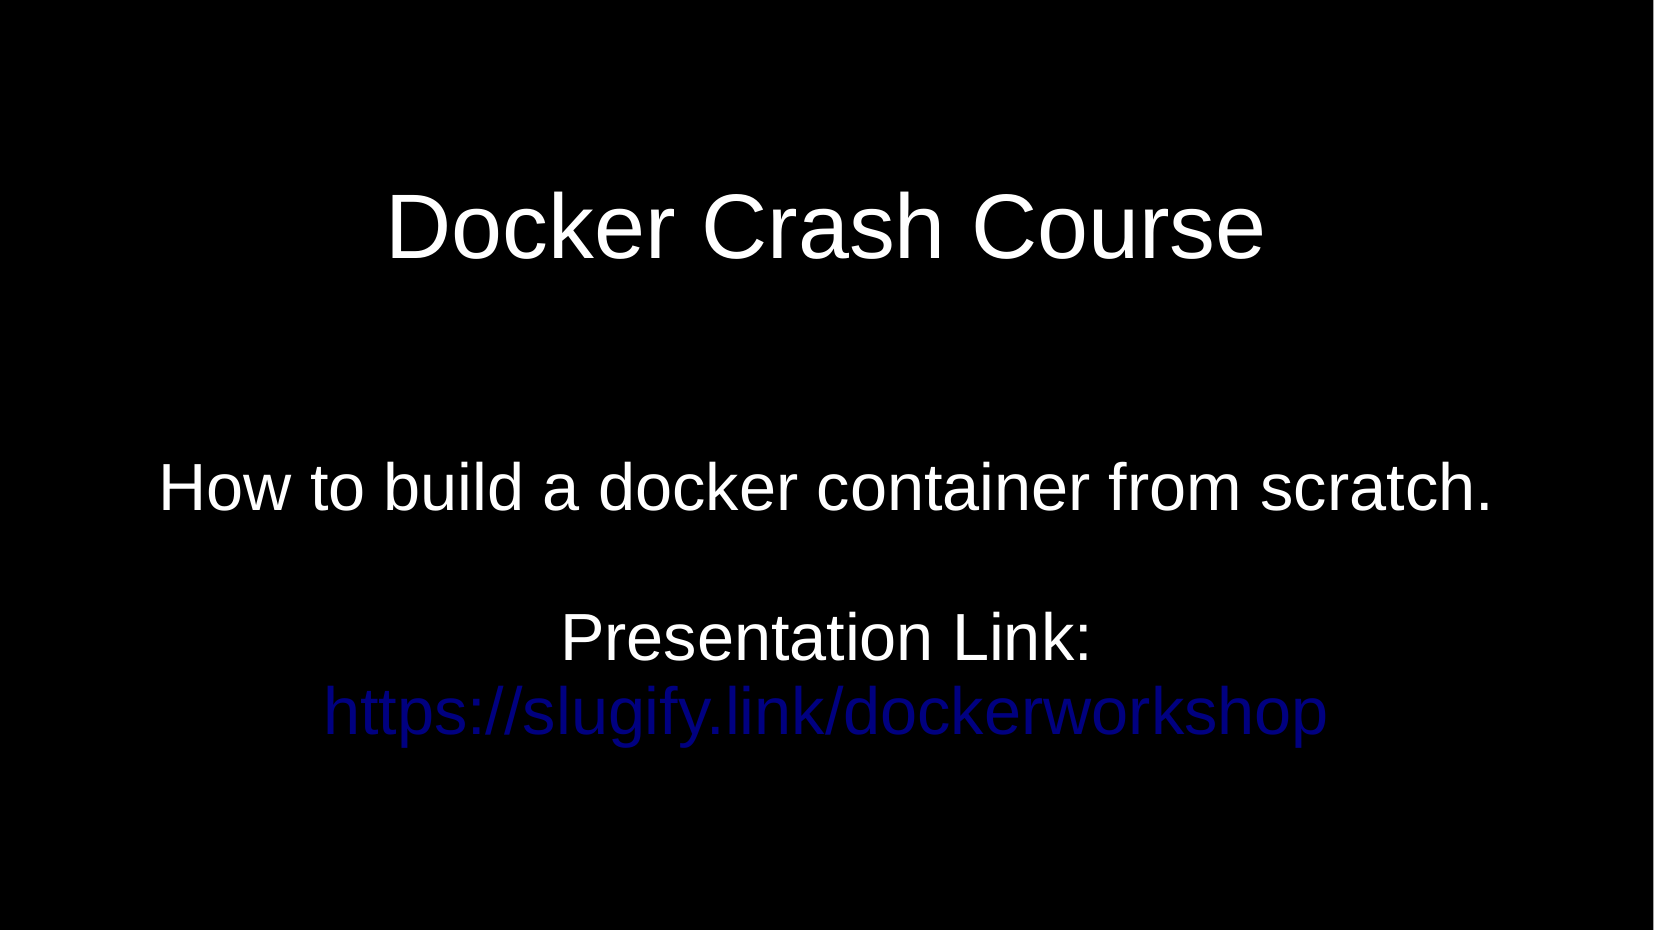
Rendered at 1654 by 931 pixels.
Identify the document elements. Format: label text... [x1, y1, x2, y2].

subtitle How to build a docker container from scratch. Presentation Link: https://slugify.link/dockerworkshop [82, 329, 1571, 870]
title Docker Crash Course [82, 149, 1571, 305]
